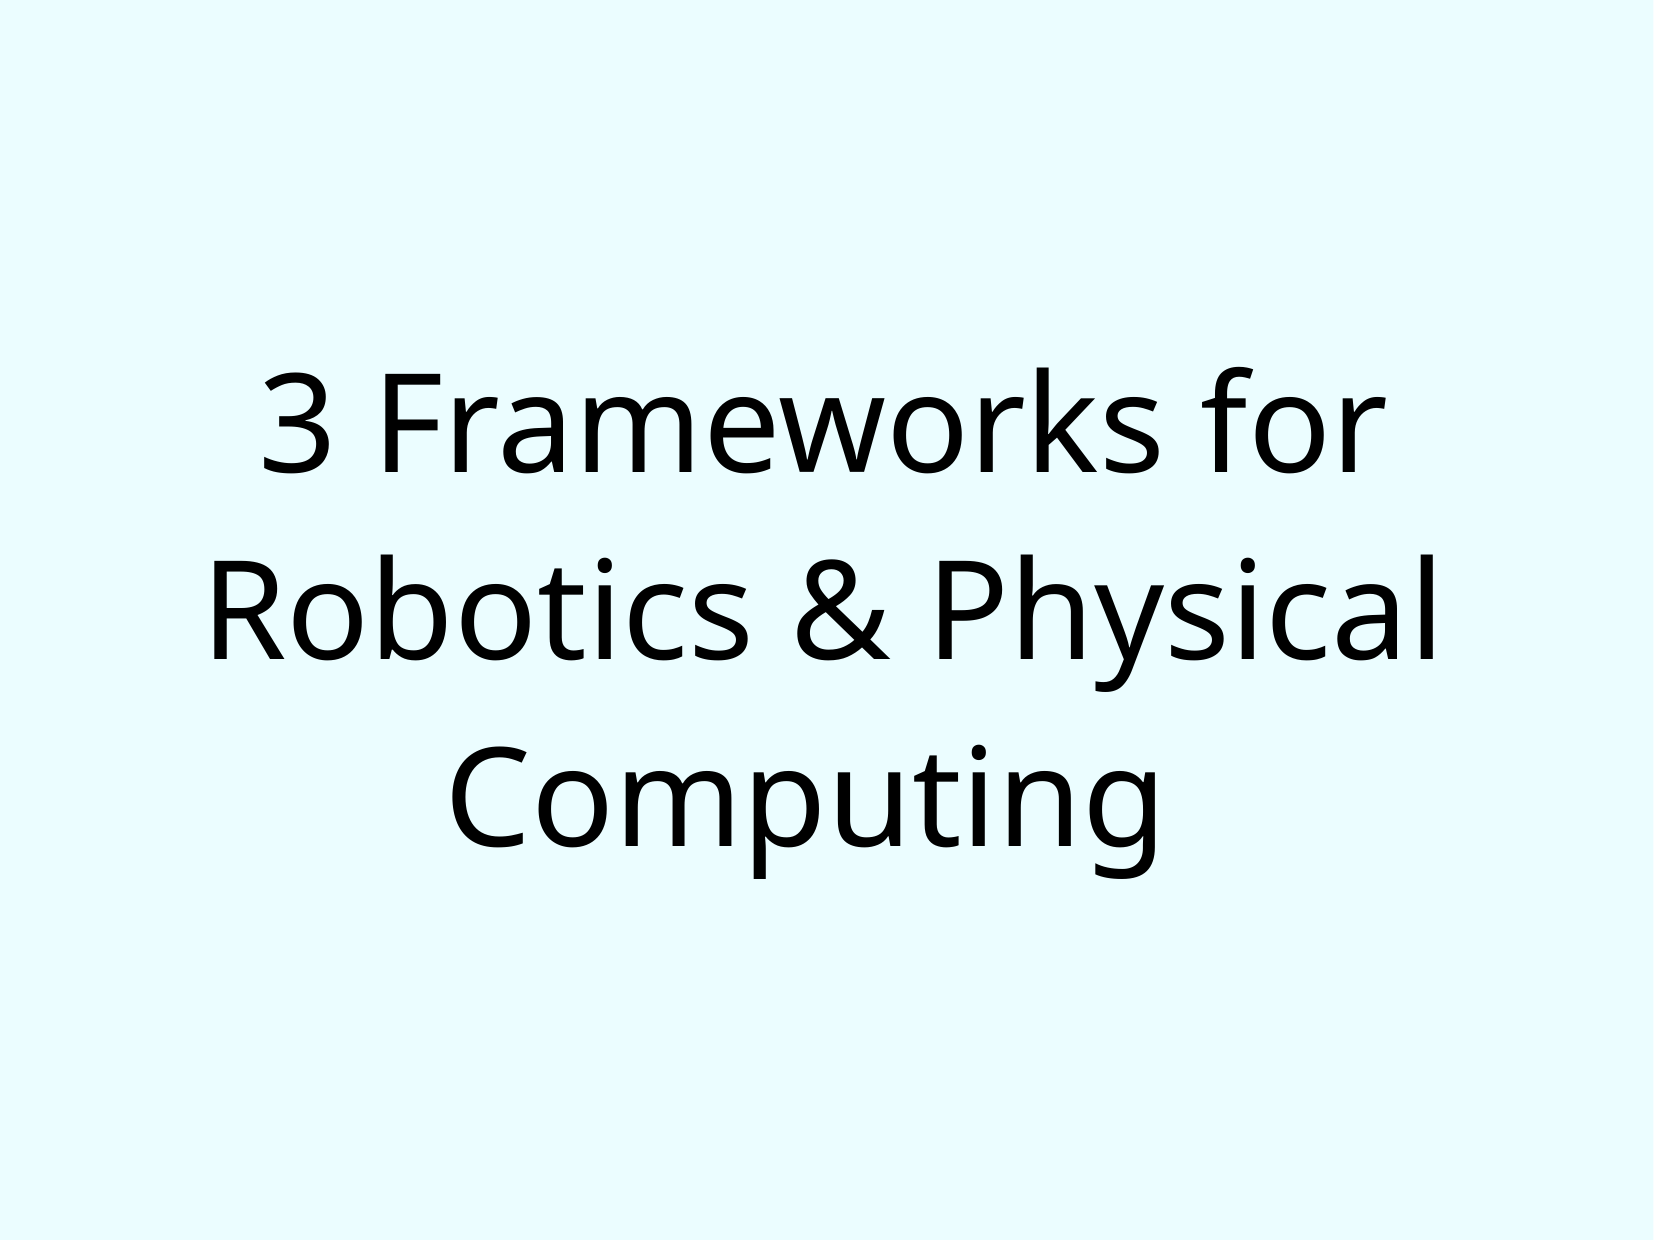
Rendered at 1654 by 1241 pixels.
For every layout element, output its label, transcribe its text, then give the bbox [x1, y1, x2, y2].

text_box 3 Frameworks for Robotics & Physical Computing [79, 69, 1568, 1144]
